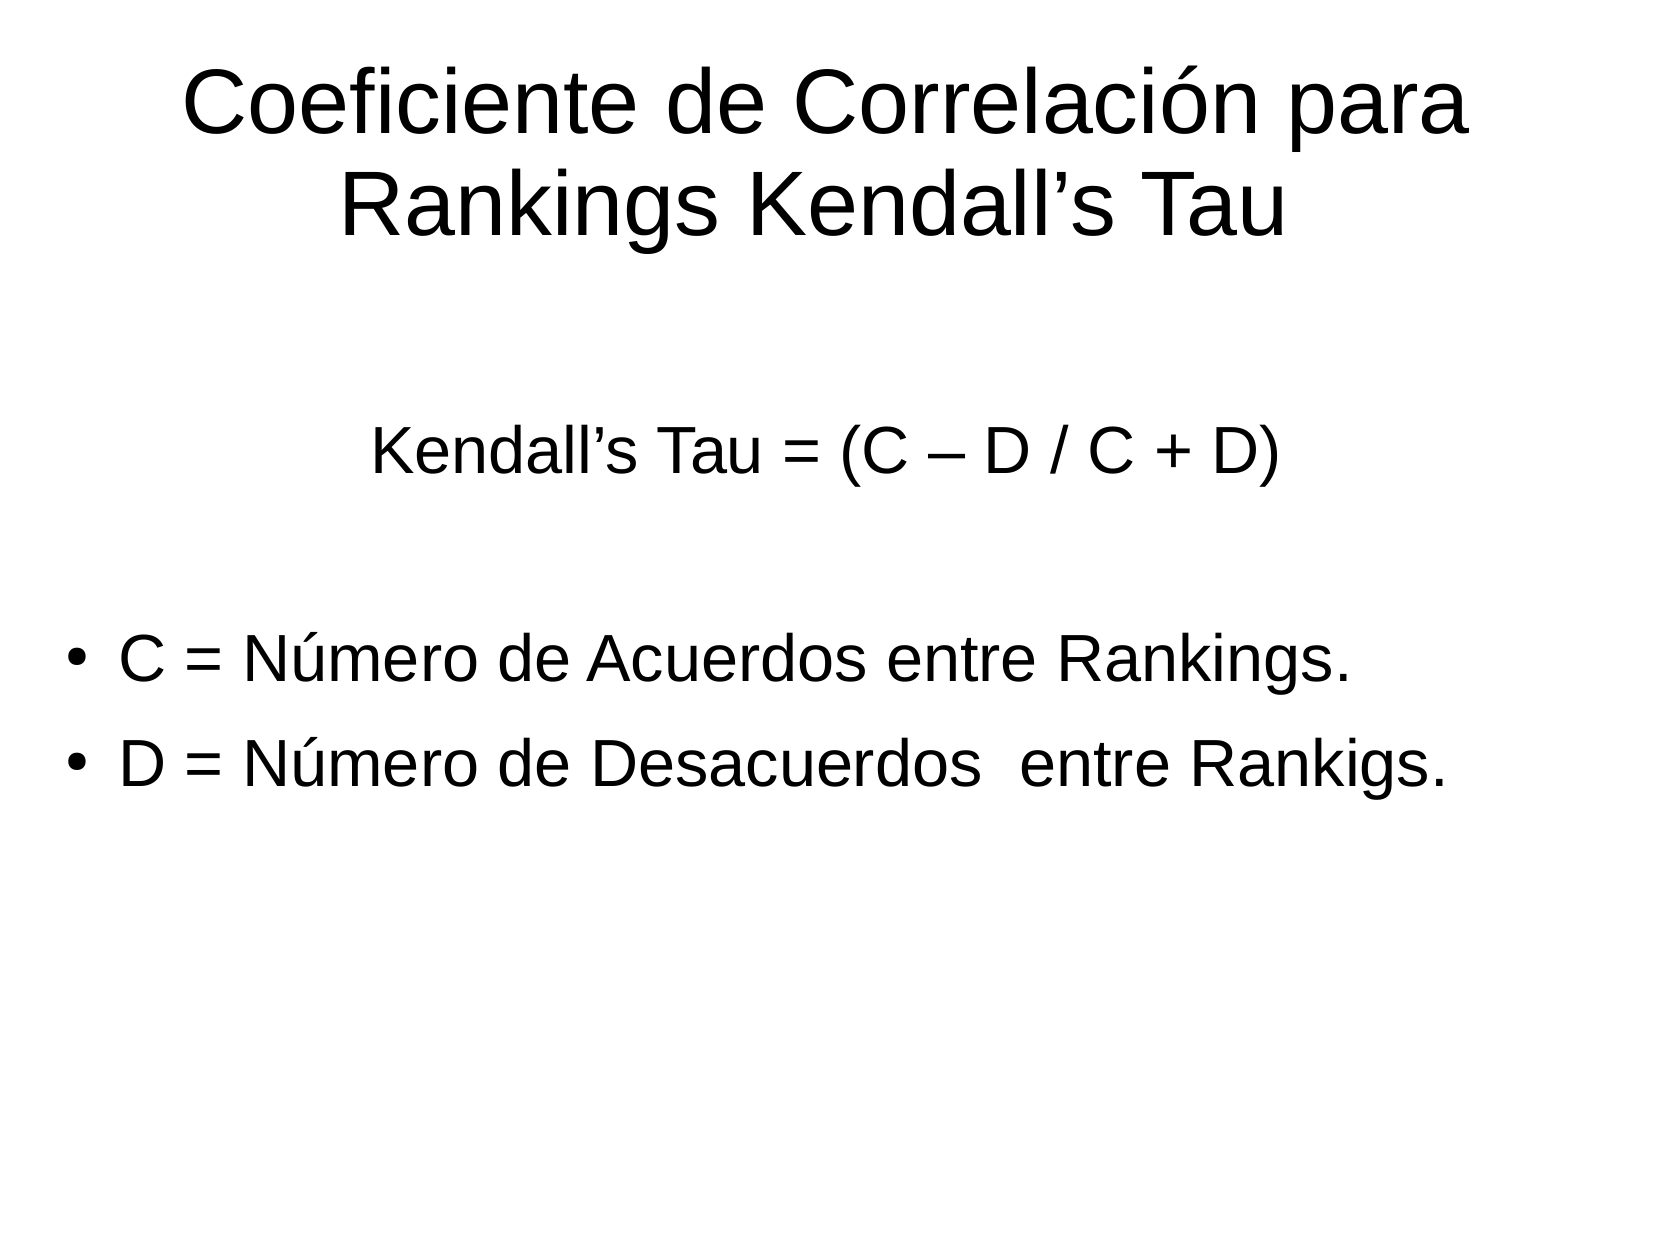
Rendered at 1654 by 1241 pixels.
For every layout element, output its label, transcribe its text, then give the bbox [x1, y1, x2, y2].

list Kendall’s Tau = (C – D / C + D) C = Número de Acuerdos entre Rankings. D = Número de Desacuerdos entre Rankigs. [47, 308, 1536, 1028]
title Coeficiente de Correlación para Rankings Kendall’s Tau [82, 49, 1571, 257]
